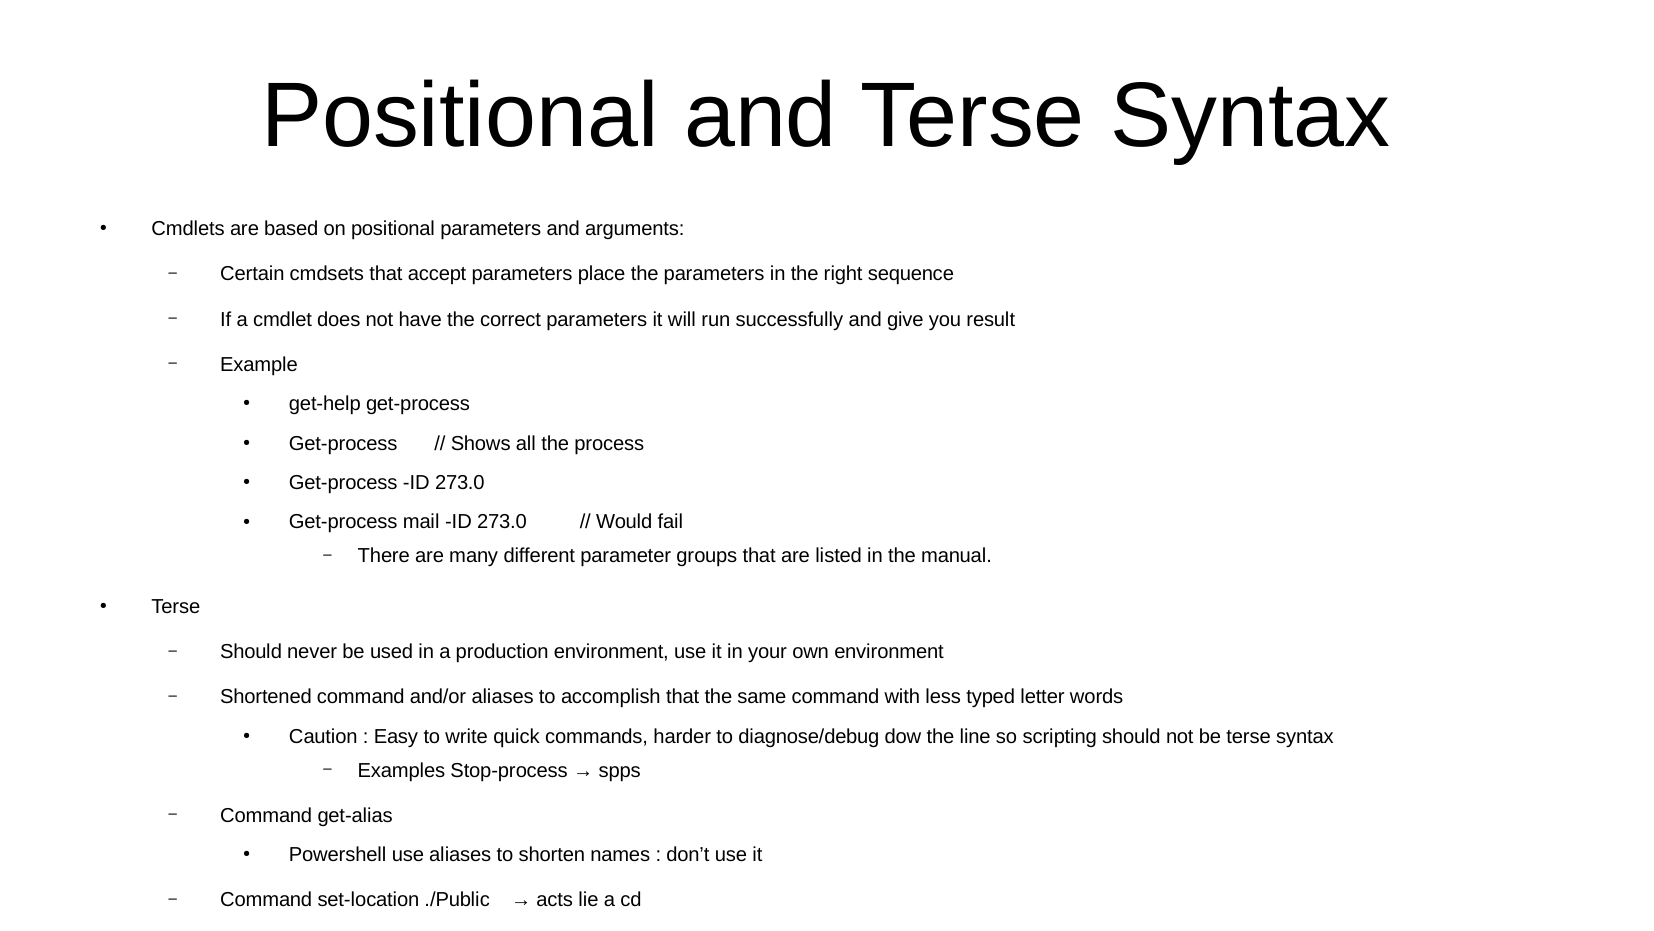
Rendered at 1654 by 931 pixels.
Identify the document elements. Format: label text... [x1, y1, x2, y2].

title Positional and Terse Syntax [82, 37, 1571, 193]
list Cmdlets are based on positional parameters and arguments: Certain cmdsets that accept parameters place the parameters in the right sequence If a cmdlet does not have the correct parameters it will run successfully and give you result Example get-help get-process Get-process // Shows all the process Get-process -ID 273.0 Get-process mail -ID 273.0 // Would fail There are many different parameter groups that are listed in the manual. Terse Should never be used in a production environment, use it in your own environment Shortened command and/or aliases to accomplish that the same command with less typed letter words Caution : Easy to write quick commands, harder to diagnose/debug dow the line so scripting should not be terse syntax Examples Stop-process → spps Command get-alias Powershell use aliases to shorten names : don’t use it Command set-location ./Public → acts lie a cd [82, 217, 1576, 916]
